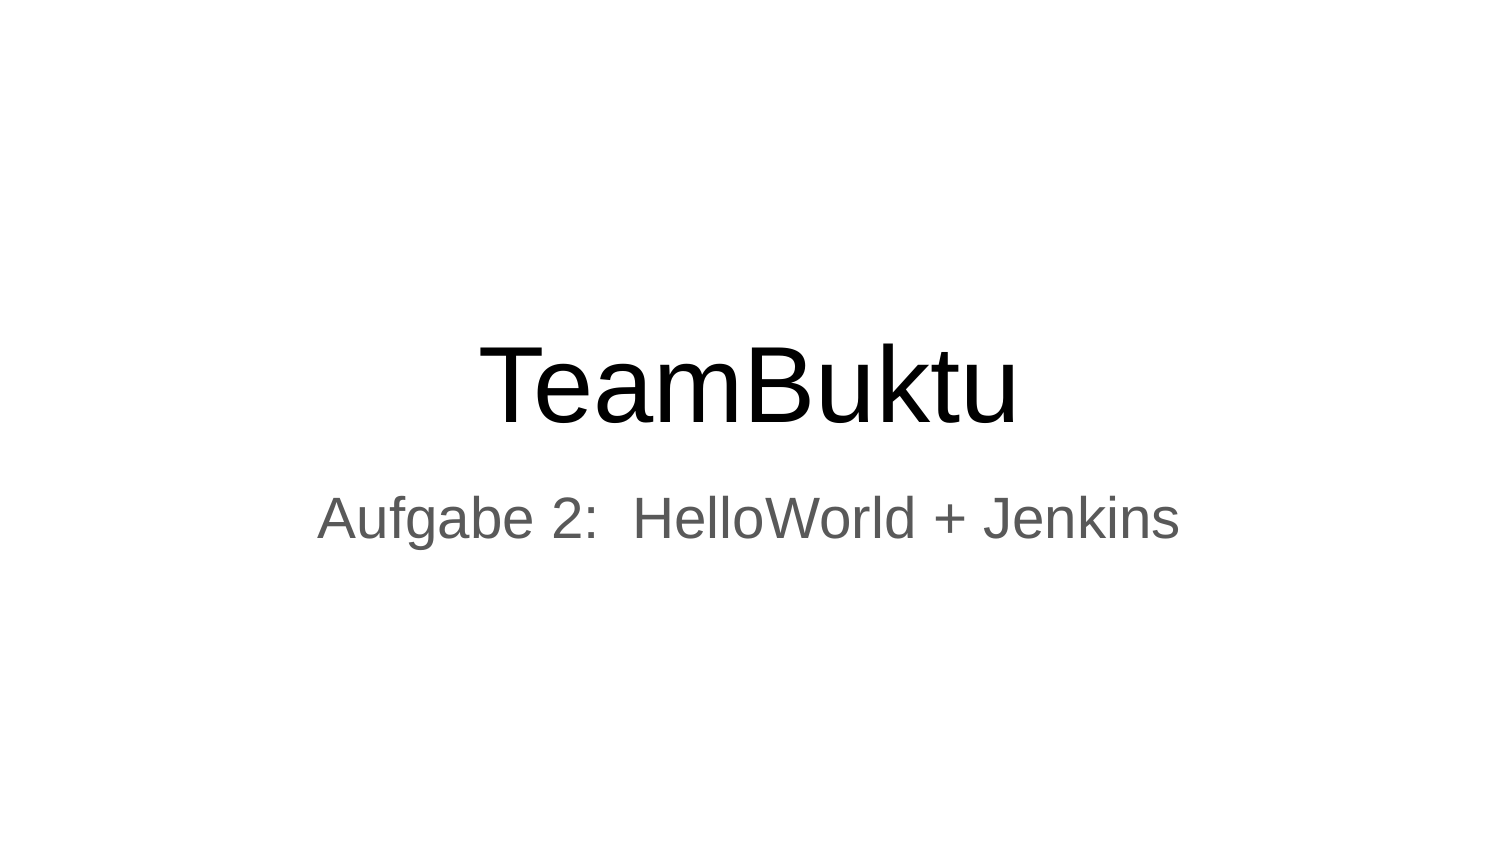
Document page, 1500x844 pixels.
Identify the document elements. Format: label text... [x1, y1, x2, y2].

title TeamBuktu [51, 122, 1449, 459]
subtitle Aufgabe 2: HelloWorld + Jenkins [51, 464, 1449, 595]
